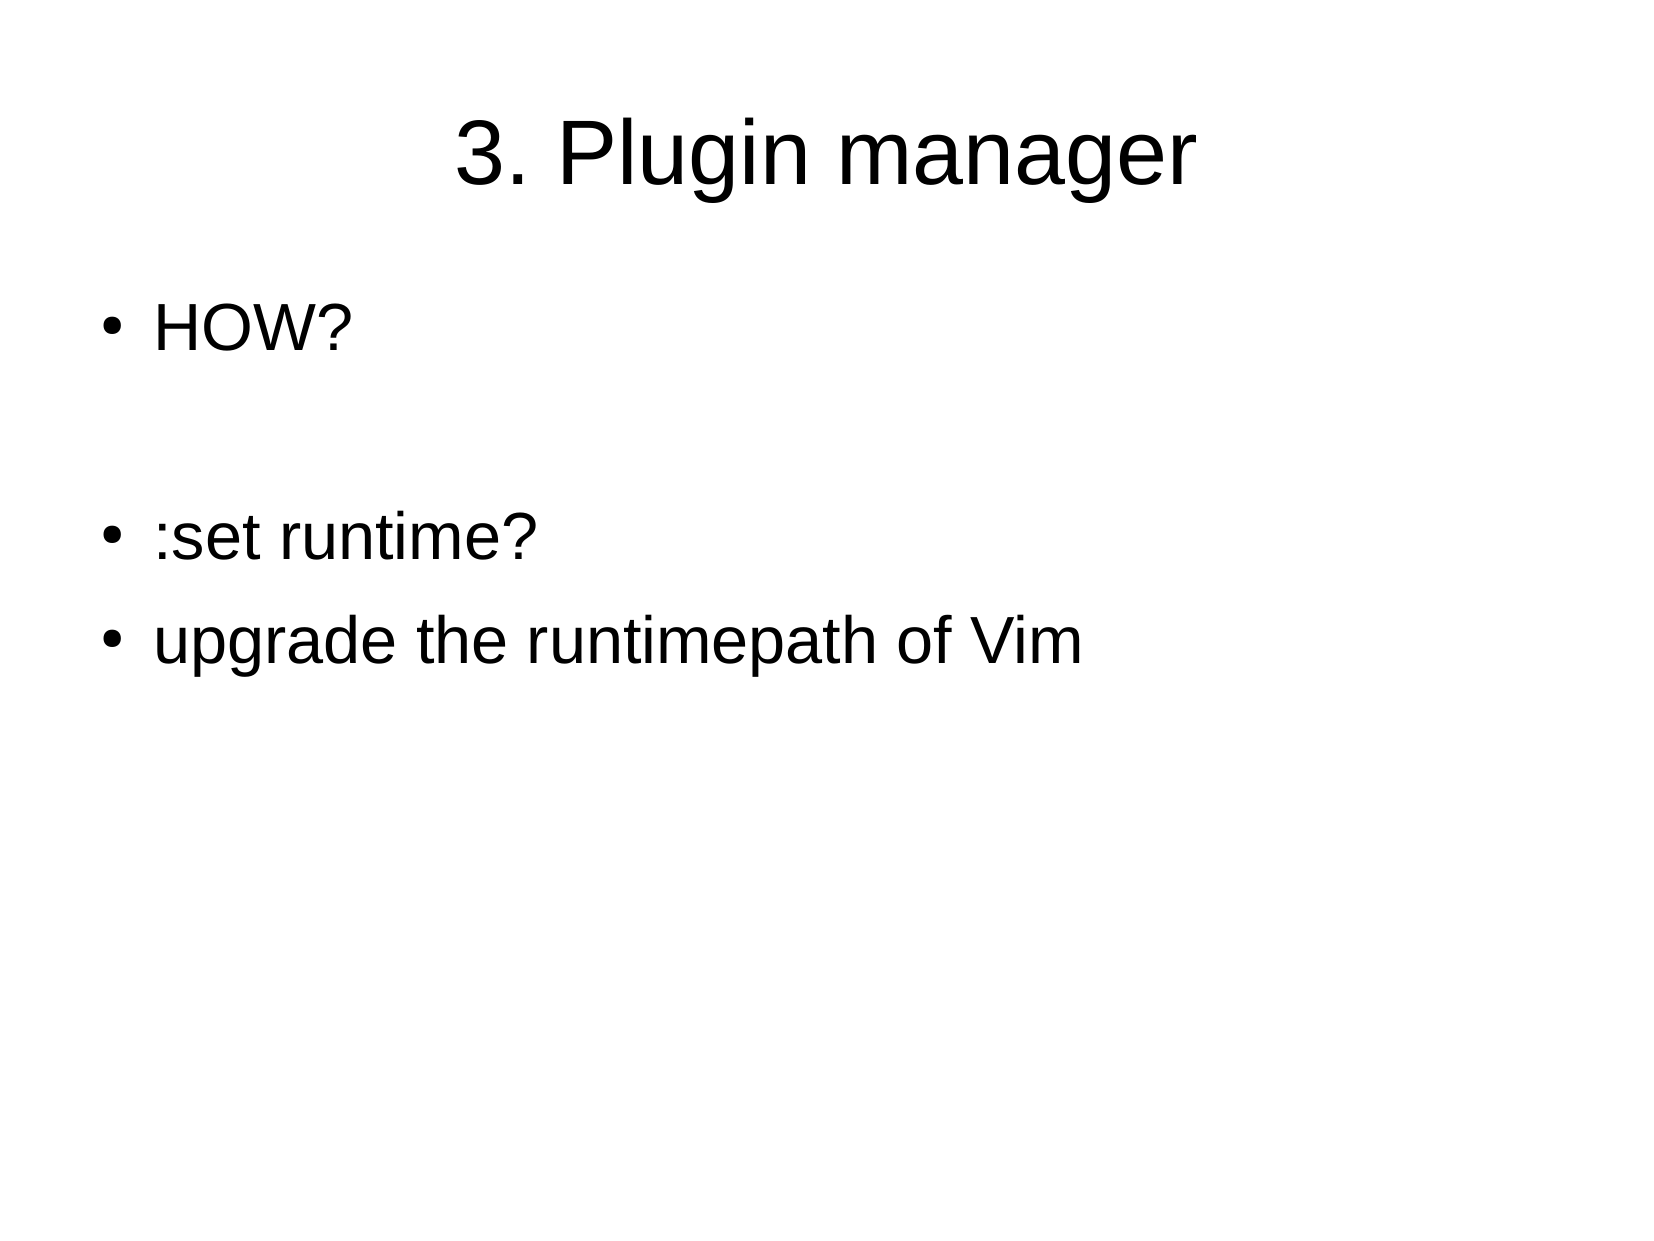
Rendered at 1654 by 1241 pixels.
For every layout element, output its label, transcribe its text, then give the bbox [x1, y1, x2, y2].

title 3. Plugin manager [82, 49, 1571, 257]
list HOW? :set runtime? upgrade the runtimepath of Vim [82, 290, 1571, 1010]
